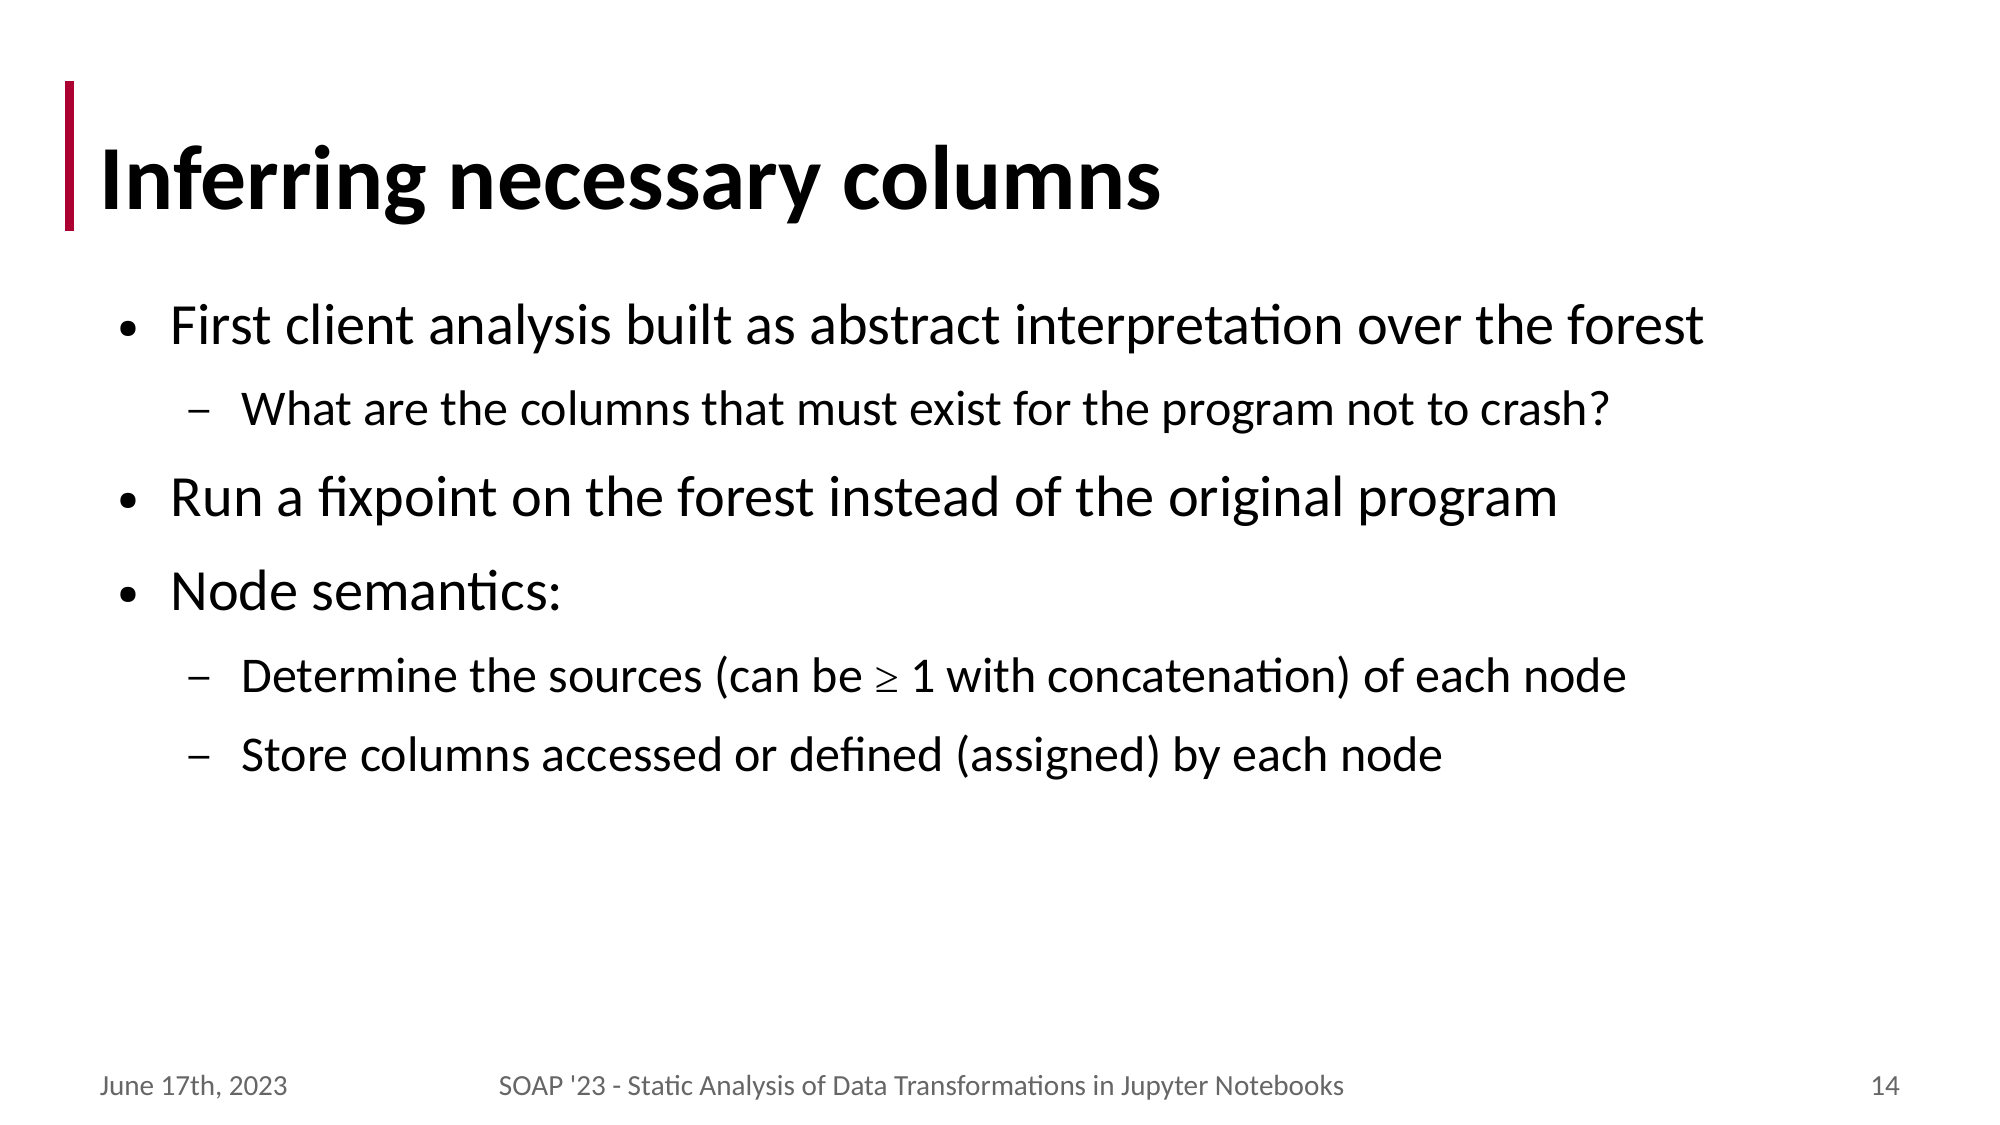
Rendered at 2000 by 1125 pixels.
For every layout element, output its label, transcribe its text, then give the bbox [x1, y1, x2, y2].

title Inferring necessary columns [99, 44, 1900, 233]
list First client analysis built as abstract interpretation over the forest What are the columns that must exist for the program not to crash? Run a fixpoint on the forest instead of the original program Node semantics: Determine the sources (can be ≥ 1 with concatenation) of each node Store columns accessed or defined (assigned) by each node [99, 300, 1900, 1027]
